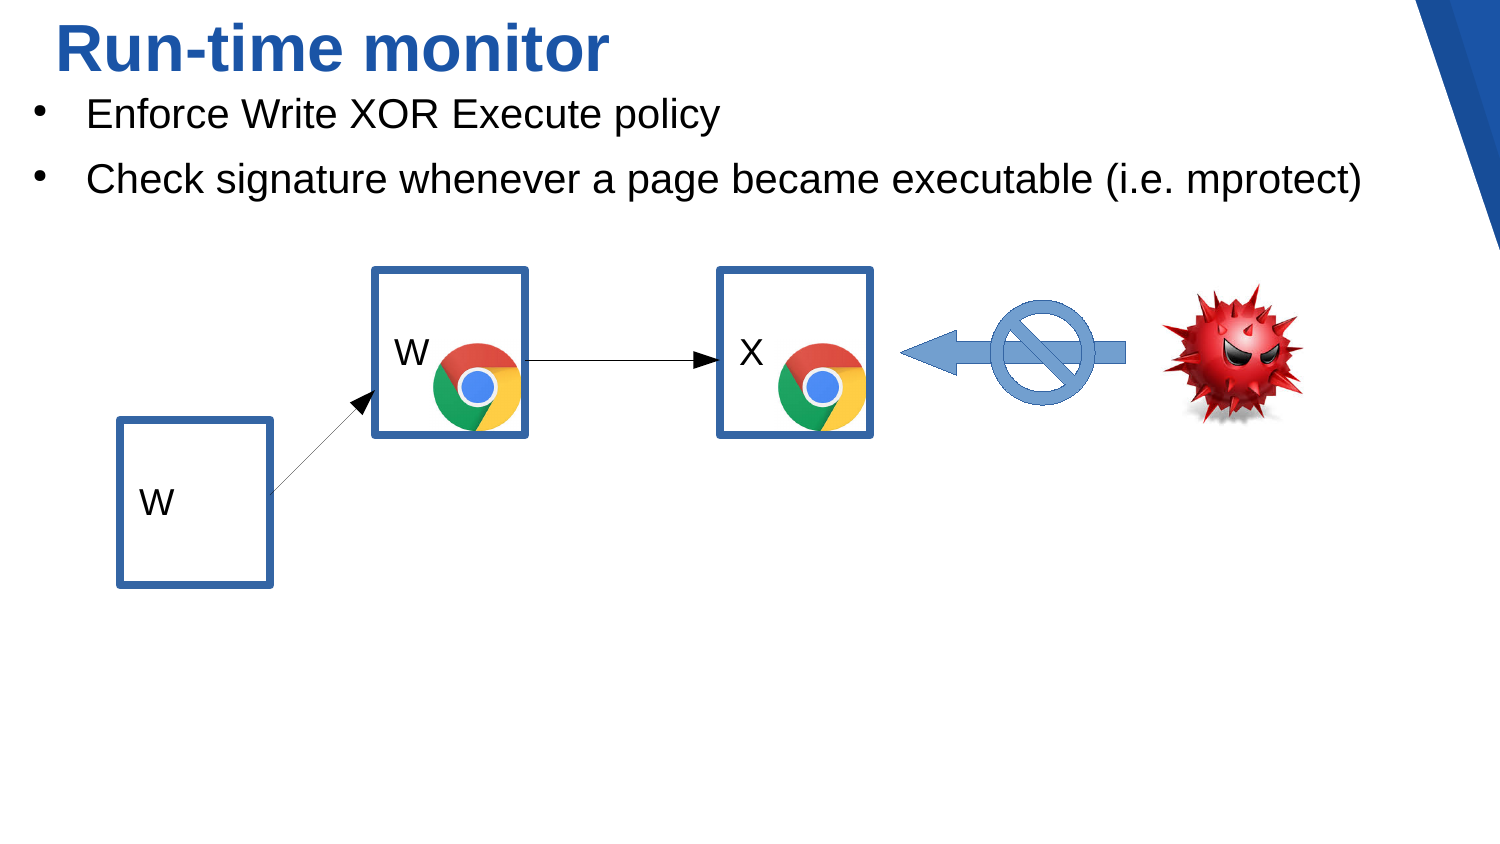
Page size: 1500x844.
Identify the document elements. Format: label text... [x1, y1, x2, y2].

picture [1155, 280, 1304, 430]
text_box W [120, 420, 271, 586]
text_box X [720, 270, 871, 436]
text_box W [375, 270, 526, 436]
title Run-time monitor [40, 32, 1366, 72]
text_box [900, 300, 1126, 406]
list Enforce Write XOR Execute policy Check signature whenever a page became executable (i.e. mprotect) [0, 72, 1456, 511]
